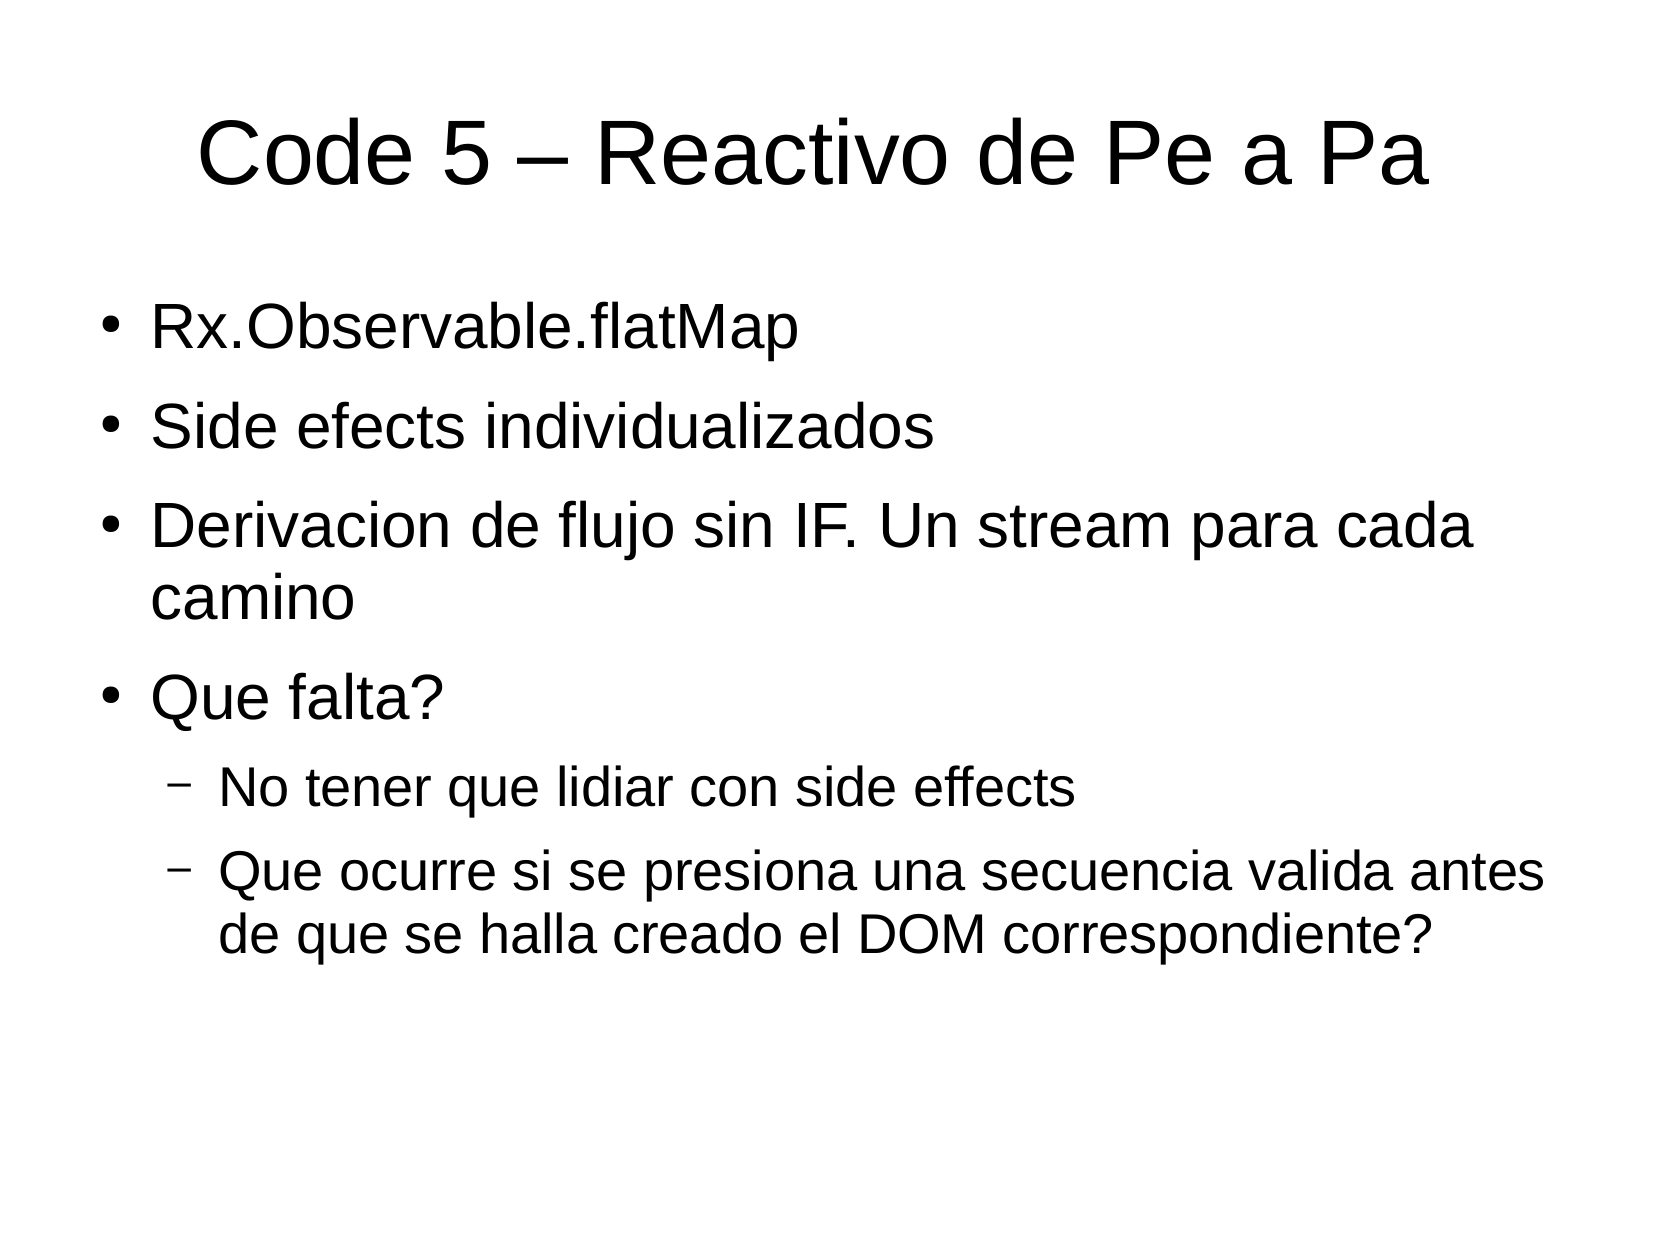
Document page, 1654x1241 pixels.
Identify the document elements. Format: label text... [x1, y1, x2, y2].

list Rx.Observable.flatMap Side efects individualizados Derivacion de flujo sin IF. Un stream para cada camino Que falta? No tener que lidiar con side effects Que ocurre si se presiona una secuencia valida antes de que se halla creado el DOM correspondiente? [82, 290, 1571, 1010]
title Code 5 – Reactivo de Pe a Pa [82, 49, 1571, 257]
